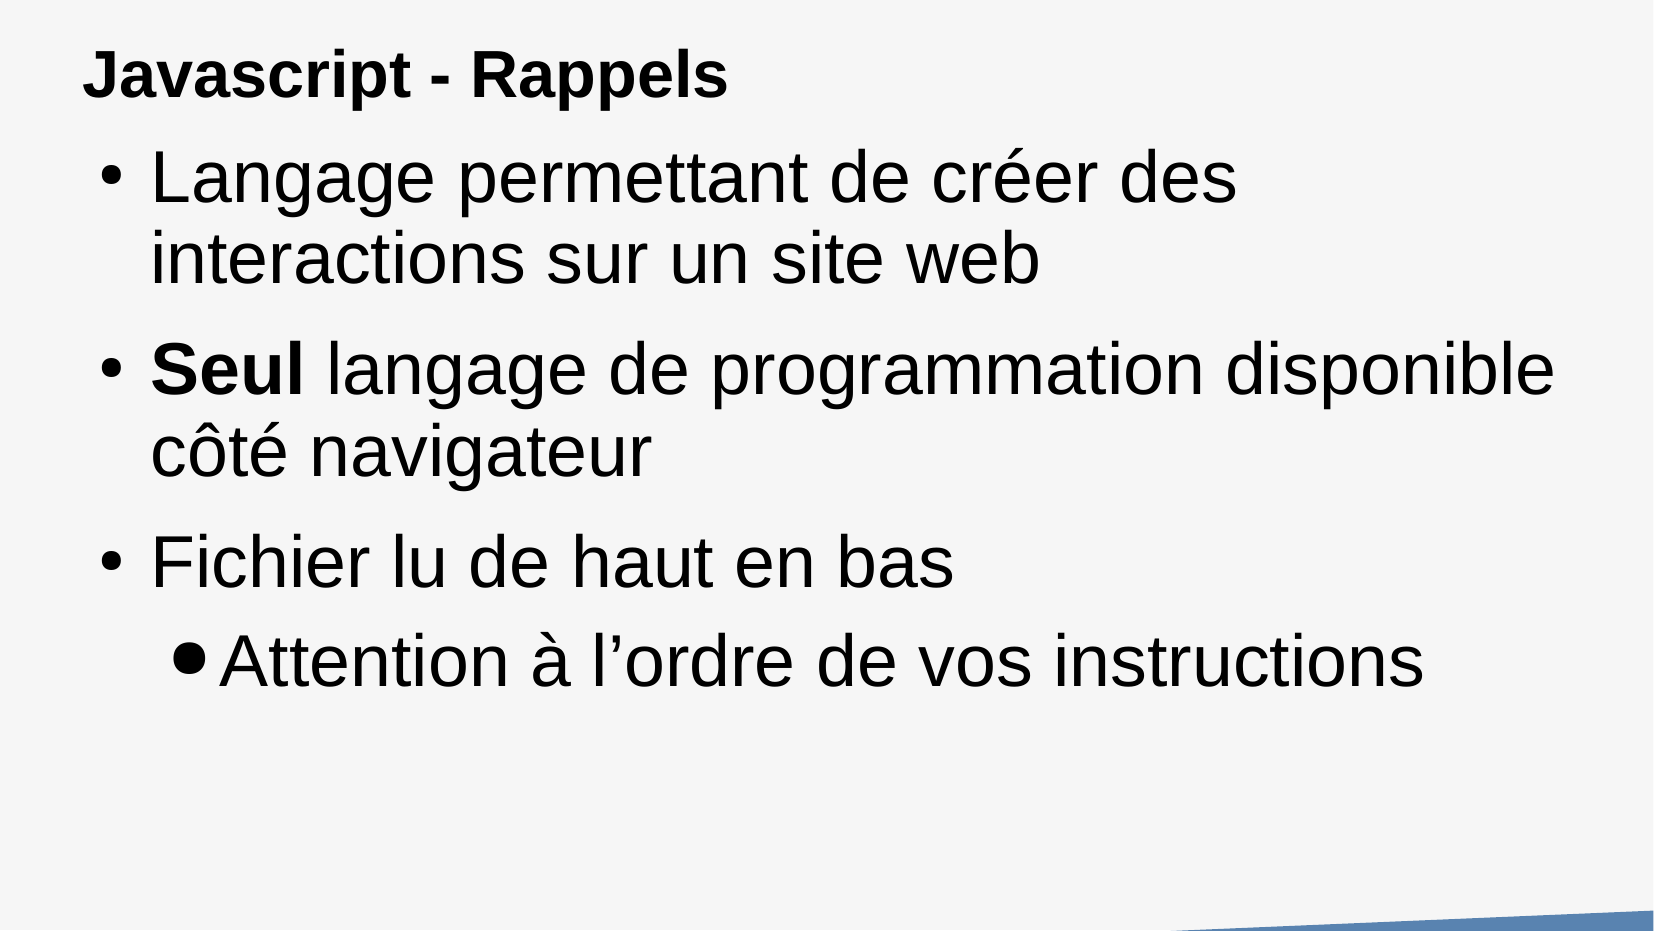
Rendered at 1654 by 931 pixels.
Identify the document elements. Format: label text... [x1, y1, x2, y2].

list Langage permettant de créer des interactions sur un site web Seul langage de programmation disponible côté navigateur Fichier lu de haut en bas Attention à l’ordre de vos instructions [80, 135, 1620, 709]
title Javascript - Rappels [82, 37, 1571, 114]
text_box [1170, 910, 1654, 931]
